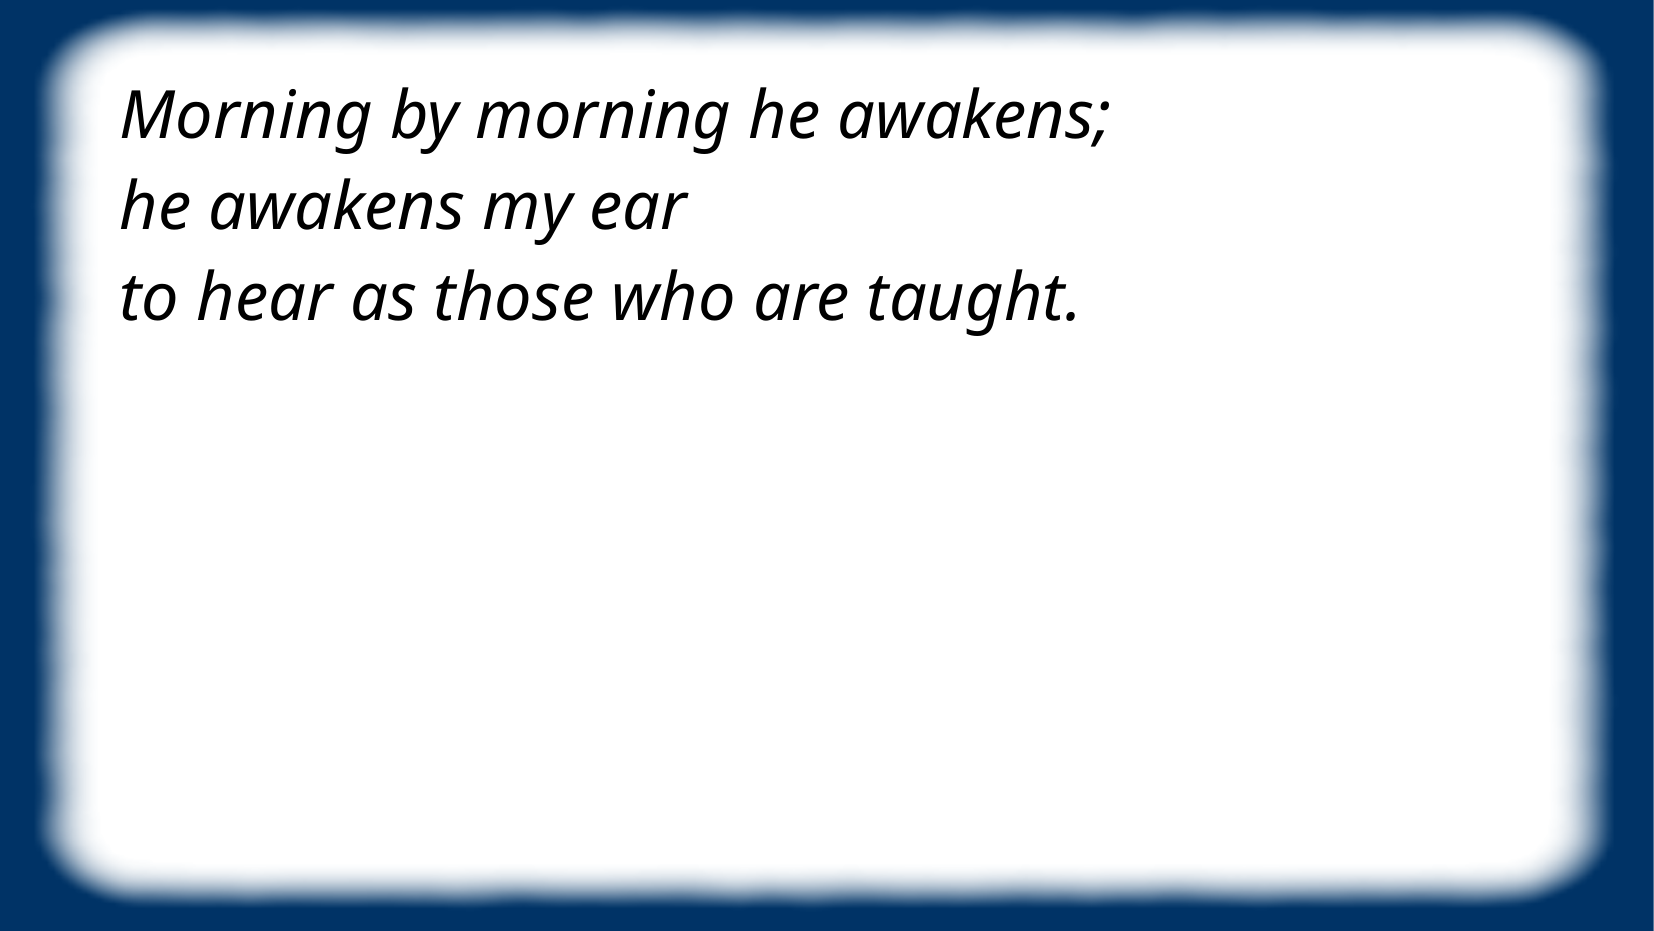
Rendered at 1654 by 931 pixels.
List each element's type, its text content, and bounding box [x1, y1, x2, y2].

picture [0, 0, 1654, 931]
text_box Morning by morning he awakens; he awakens my ear to hear as those who are taught. [105, 60, 1546, 342]
